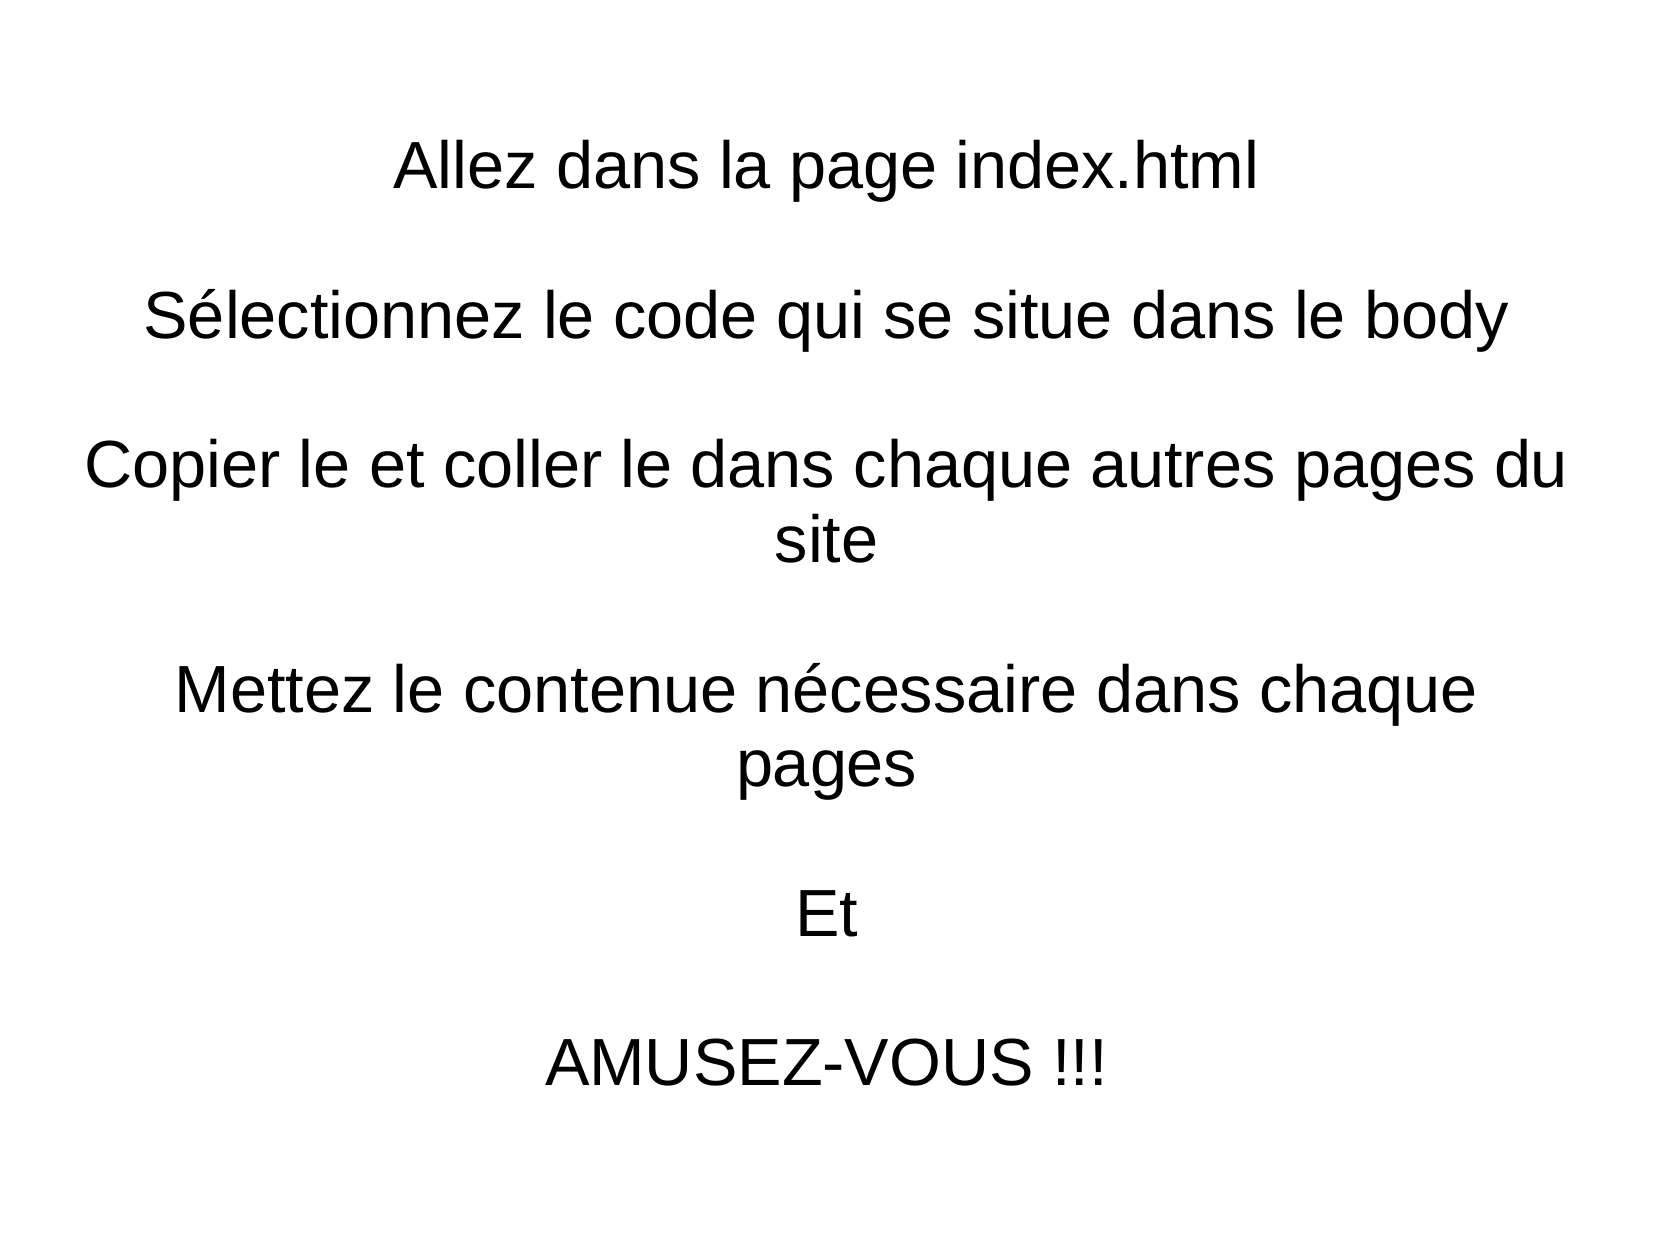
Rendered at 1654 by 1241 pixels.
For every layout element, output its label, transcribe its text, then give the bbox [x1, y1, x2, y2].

subtitle Allez dans la page index.html Sélectionnez le code qui se situe dans le body Copier le et coller le dans chaque autres pages du site Mettez le contenue nécessaire dans chaque pages Et AMUSEZ-VOUS !!! [82, 59, 1571, 1170]
